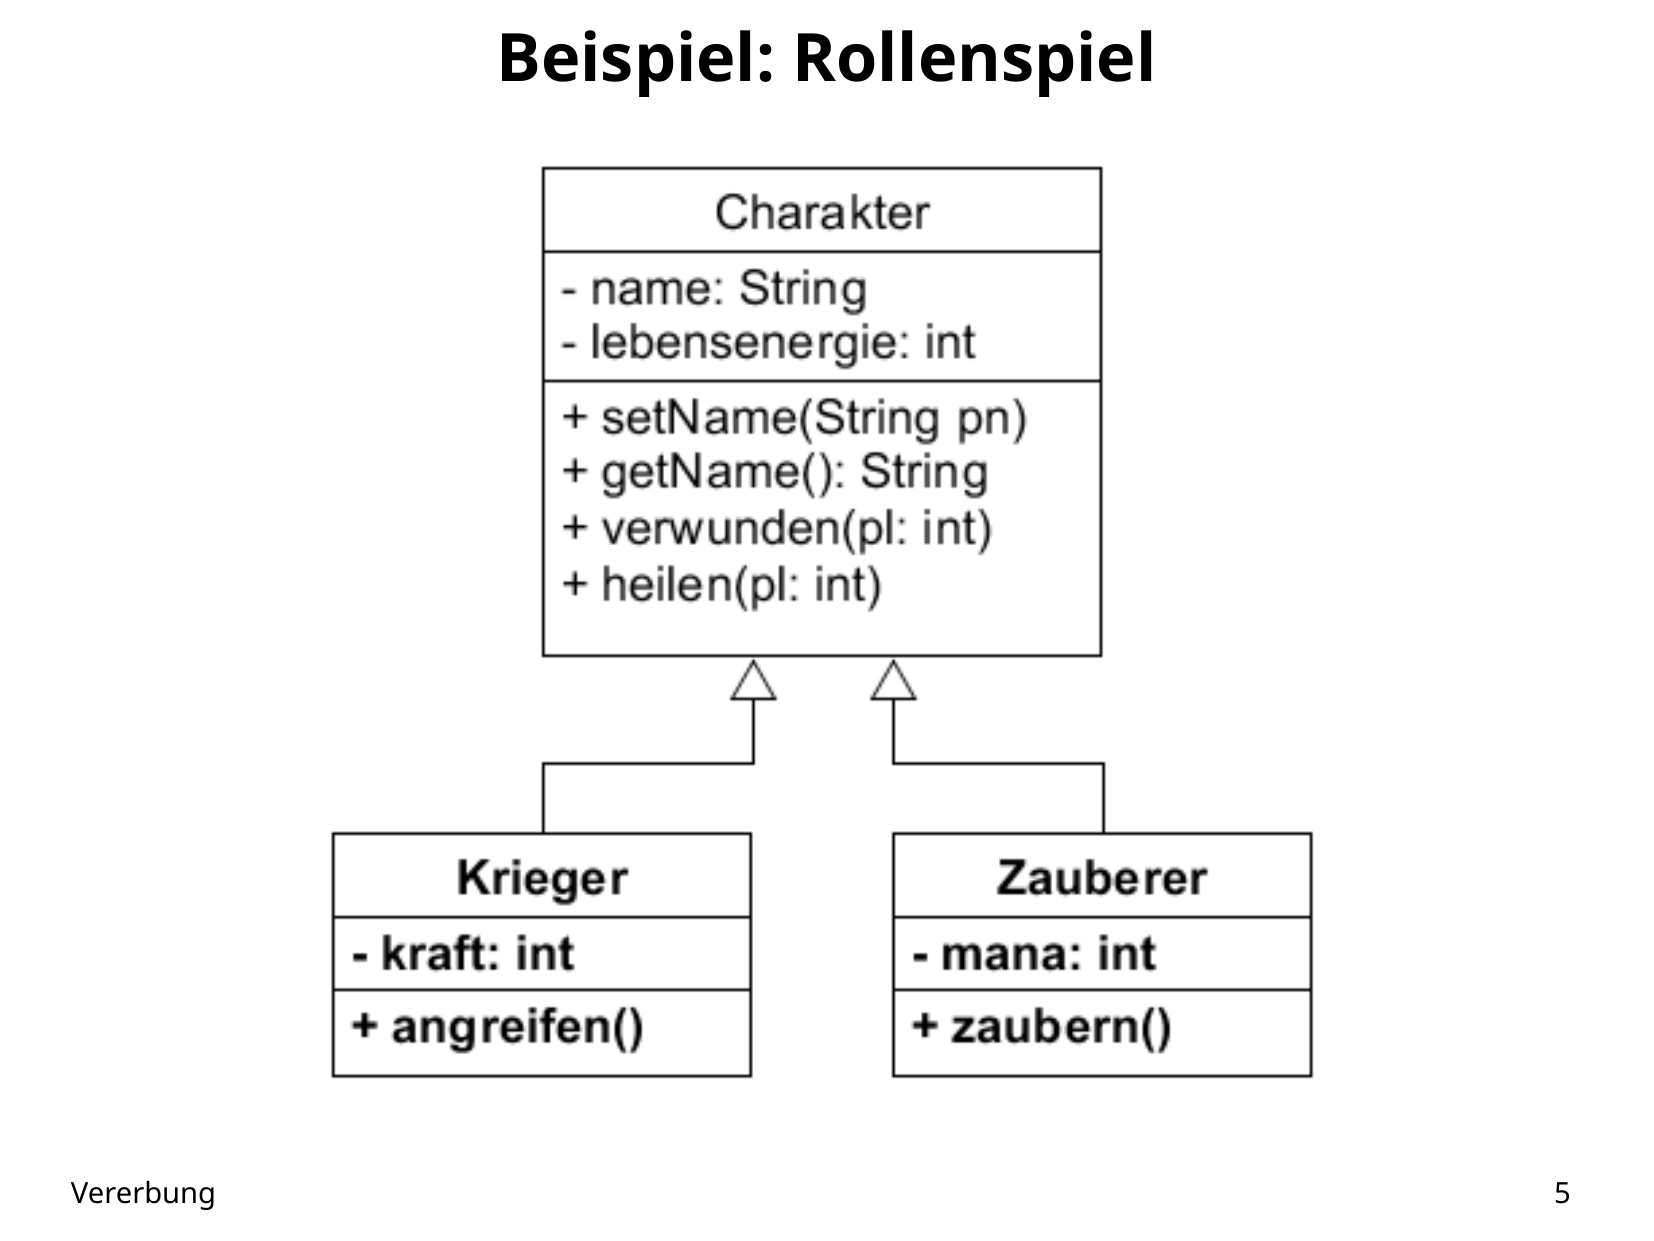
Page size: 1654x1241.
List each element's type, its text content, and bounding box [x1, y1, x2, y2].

picture [330, 165, 1316, 1081]
title Beispiel: Rollenspiel [0, 5, 1654, 107]
